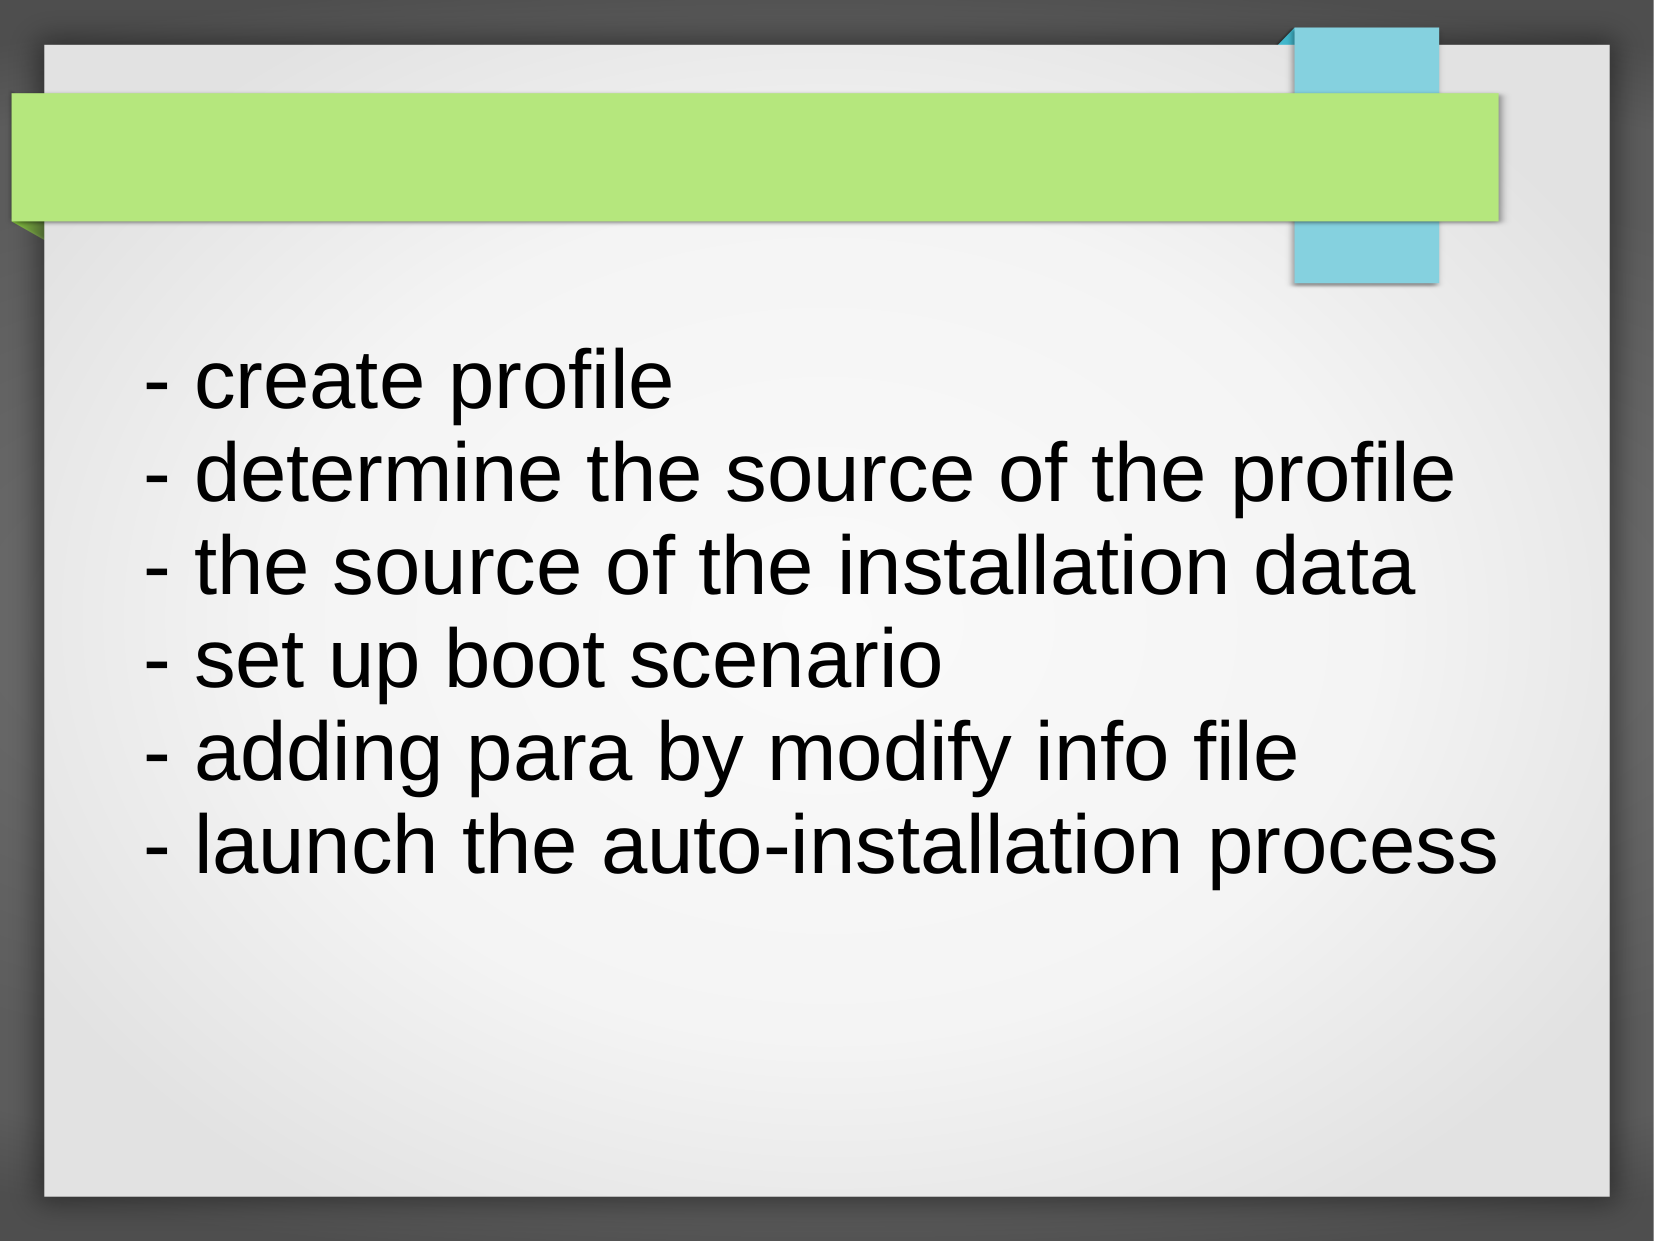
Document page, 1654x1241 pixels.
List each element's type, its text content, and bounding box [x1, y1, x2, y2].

picture [0, 0, 1654, 1241]
subtitle - create profile - determine the source of the profile - the source of the installation data - set up boot scenario - adding para by modify info file - launch the auto-installation process [143, 215, 1521, 1011]
